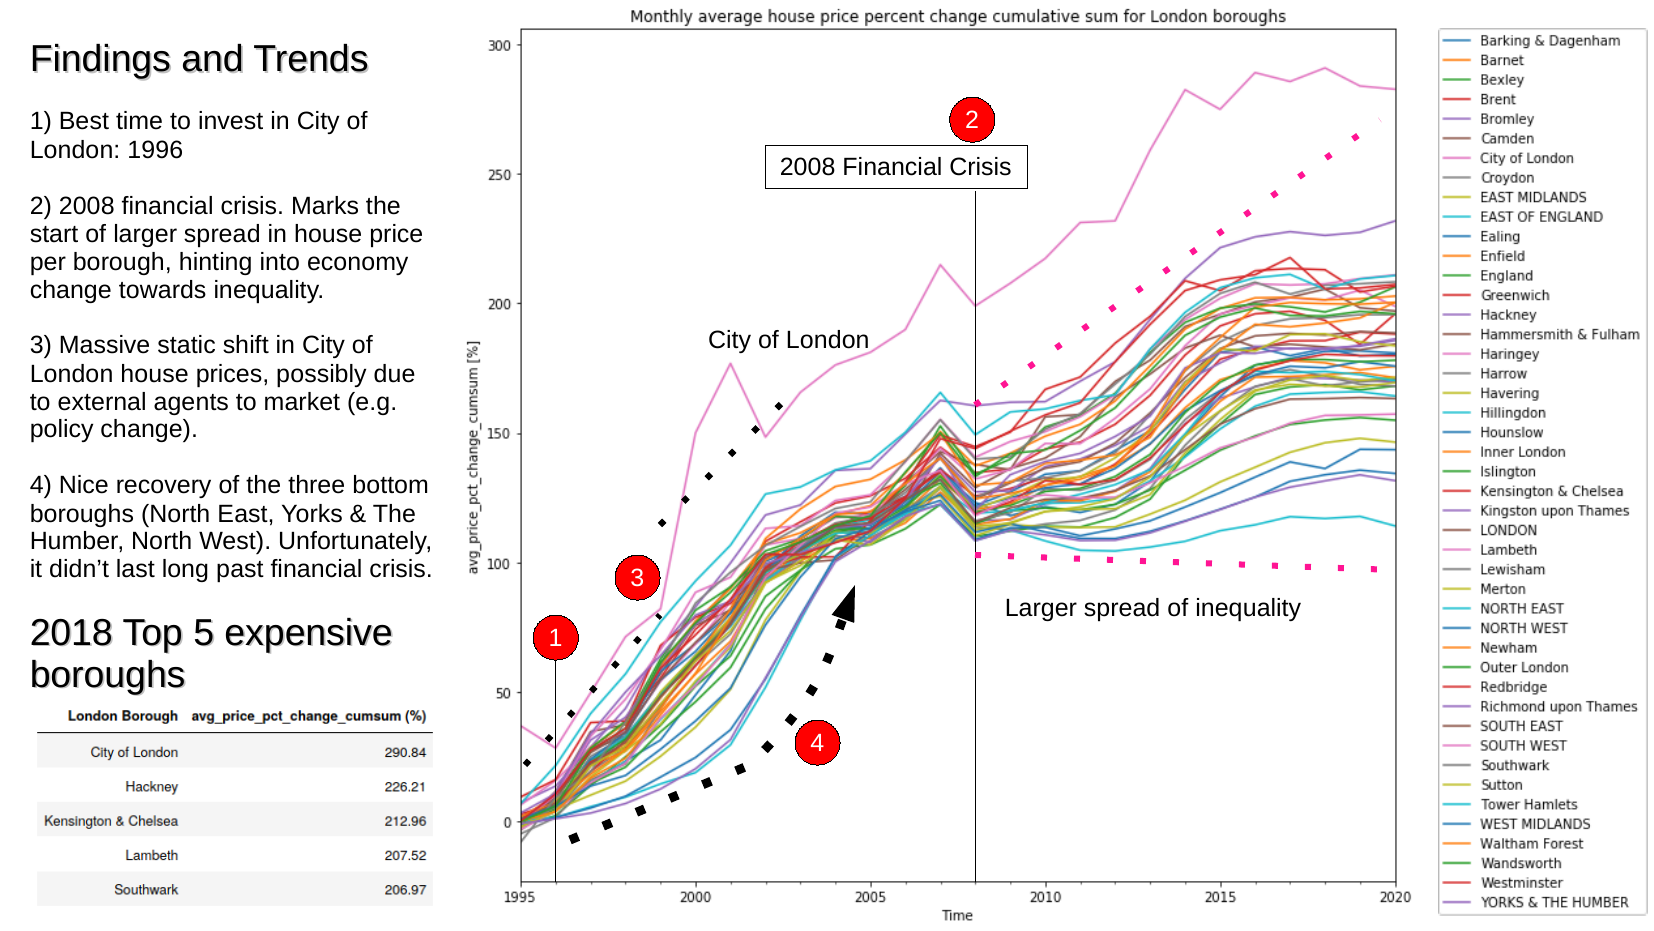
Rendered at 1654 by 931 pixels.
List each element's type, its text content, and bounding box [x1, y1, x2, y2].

picture [32, 704, 436, 908]
picture [458, 0, 1654, 931]
text_box City of London [693, 318, 886, 362]
text_box 3 [615, 555, 661, 601]
text_box Findings and Trends 1) Best time to invest in City of London: 1996 2) 2008 financial crisis. Marks the start of larger spread in house price per borough, hinting into economy change towards inequality. 3) Massive static shift in City of London house prices, possibly due to external agents to market (e.g. policy change). 4) Nice recovery of the three bottom boroughs (North East, Yorks & The Humber, North West). Unfortunately, it didn’t last long past financial crisis. 2018 Top 5 expensive boroughs [15, 30, 451, 871]
text_box 2 [949, 97, 995, 143]
text_box 4 [795, 720, 841, 766]
text_box 2008 Financial Crisis [765, 145, 1028, 189]
text_box 1 [533, 615, 579, 661]
text_box Larger spread of inequality [990, 585, 1317, 629]
